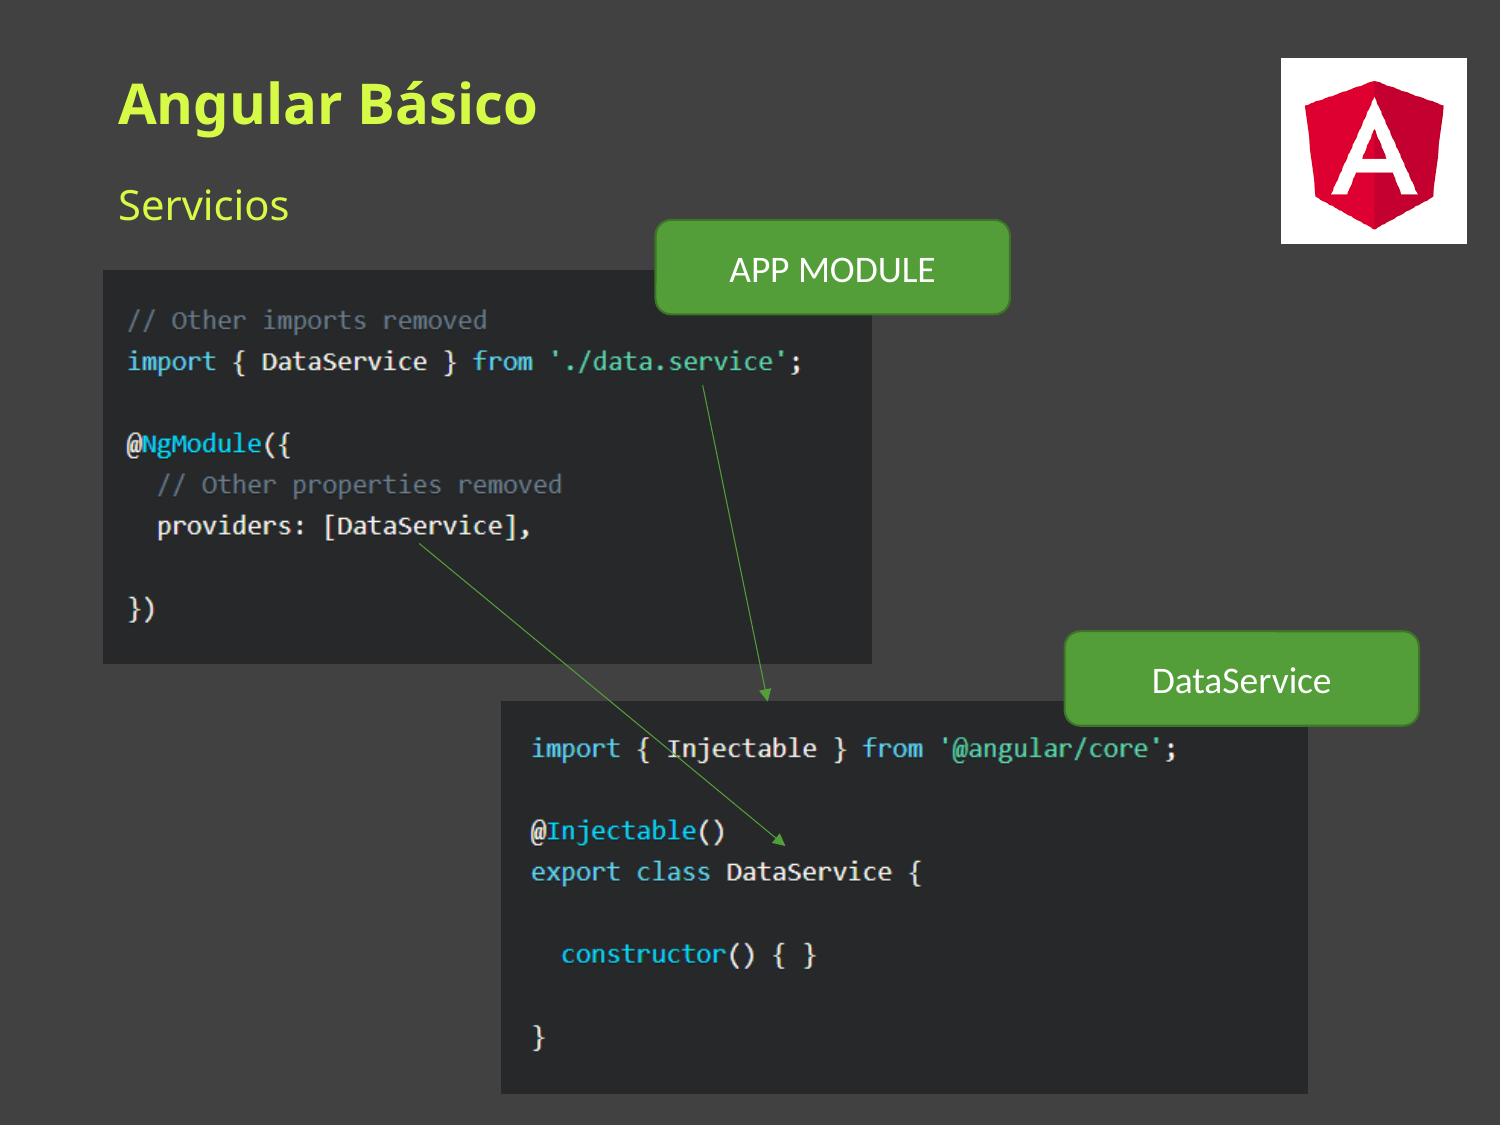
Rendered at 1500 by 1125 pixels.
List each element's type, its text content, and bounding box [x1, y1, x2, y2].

list Servicios [103, 163, 1282, 244]
picture [501, 701, 1308, 1094]
text_box DataService [1064, 631, 1420, 726]
picture [1281, 58, 1467, 244]
text_box APP MODULE [655, 219, 1010, 315]
picture [103, 270, 872, 664]
title Angular Básico [103, 59, 1282, 144]
